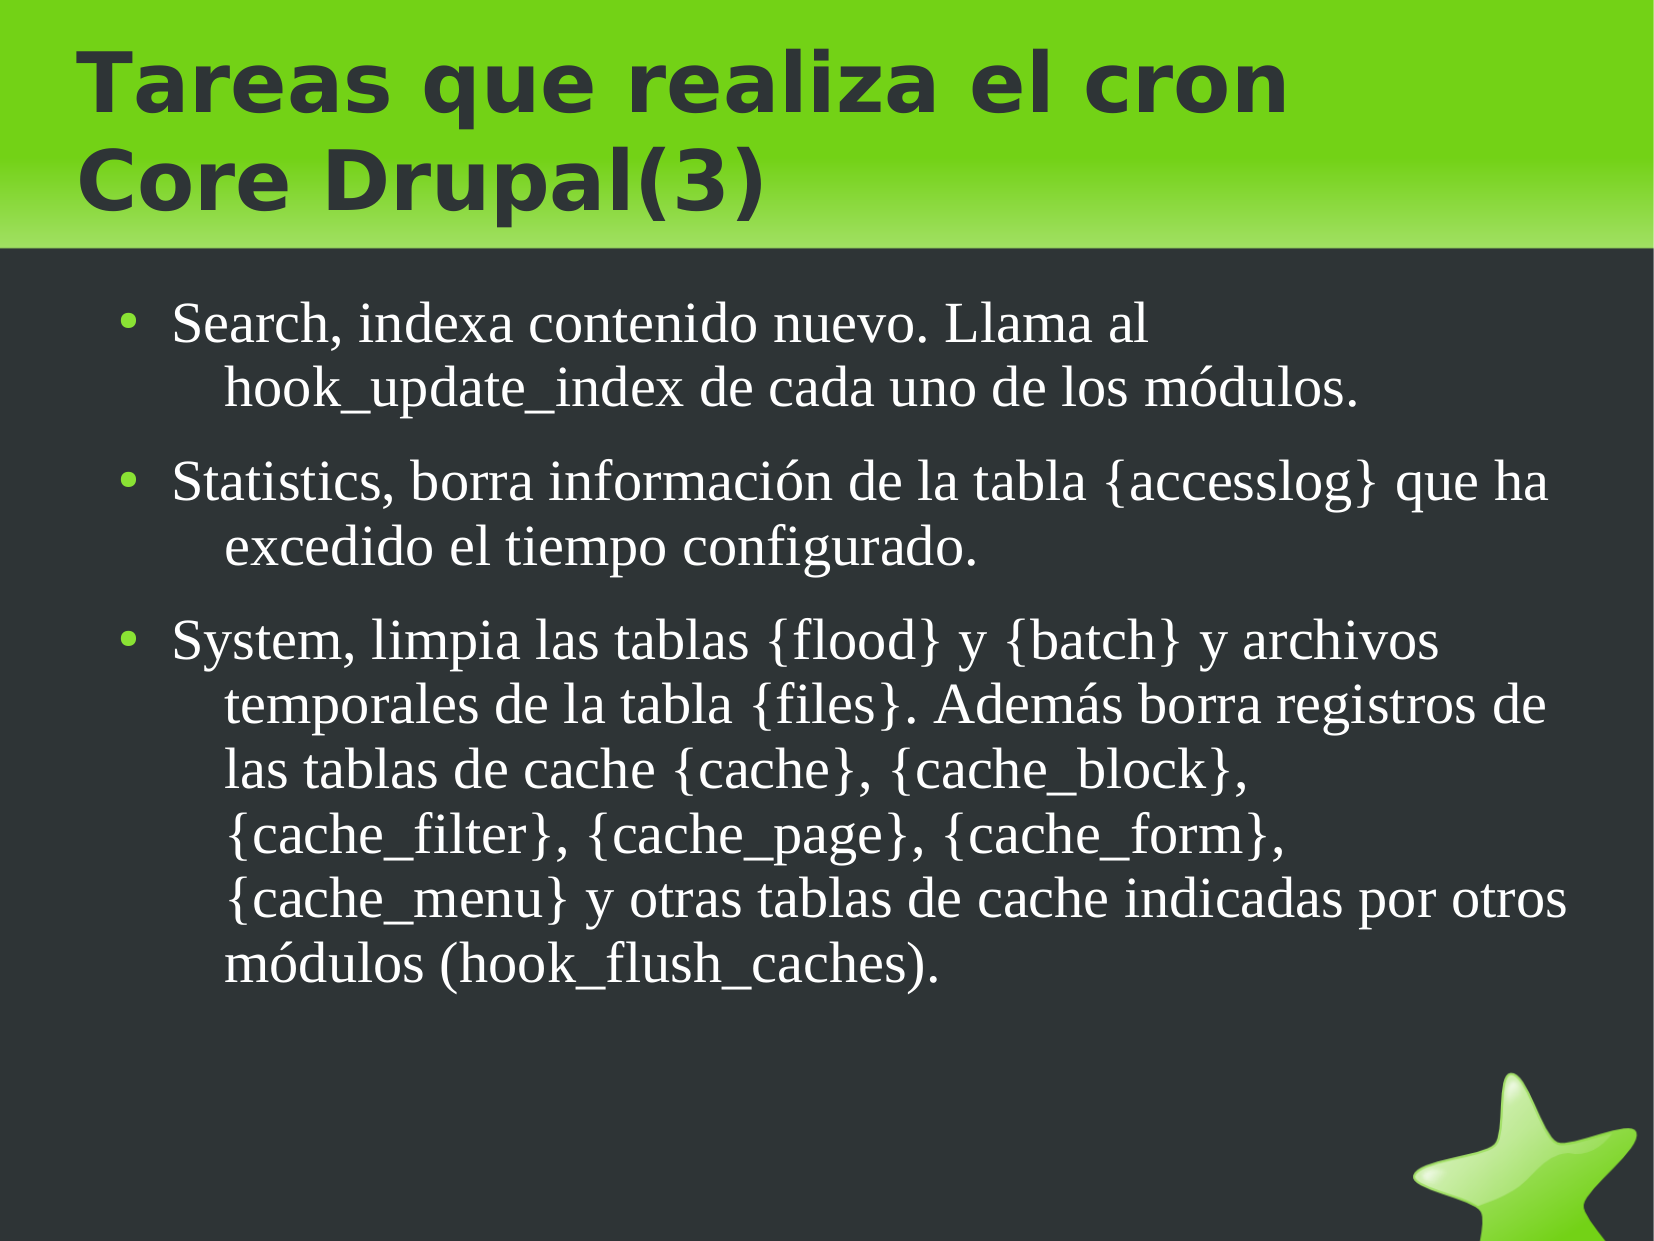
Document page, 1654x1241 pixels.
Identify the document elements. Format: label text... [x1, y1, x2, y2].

list Search, indexa contenido nuevo. Llama al hook_update_index de cada uno de los módulos. Statistics, borra información de la tabla {accesslog} que ha excedido el tiempo configurado. System, limpia las tablas {flood} y {batch} y archivos temporales de la tabla {files}. Además borra registros de las tablas de cache {cache}, {cache_block}, {cache_filter}, {cache_page}, {cache_form}, {cache_menu} y otras tablas de cache indicadas por otros módulos (hook_flush_caches). [82, 290, 1571, 1094]
title Tareas que realiza el cron Core Drupal(3) [76, 35, 1565, 230]
picture [0, 0, 1654, 1241]
